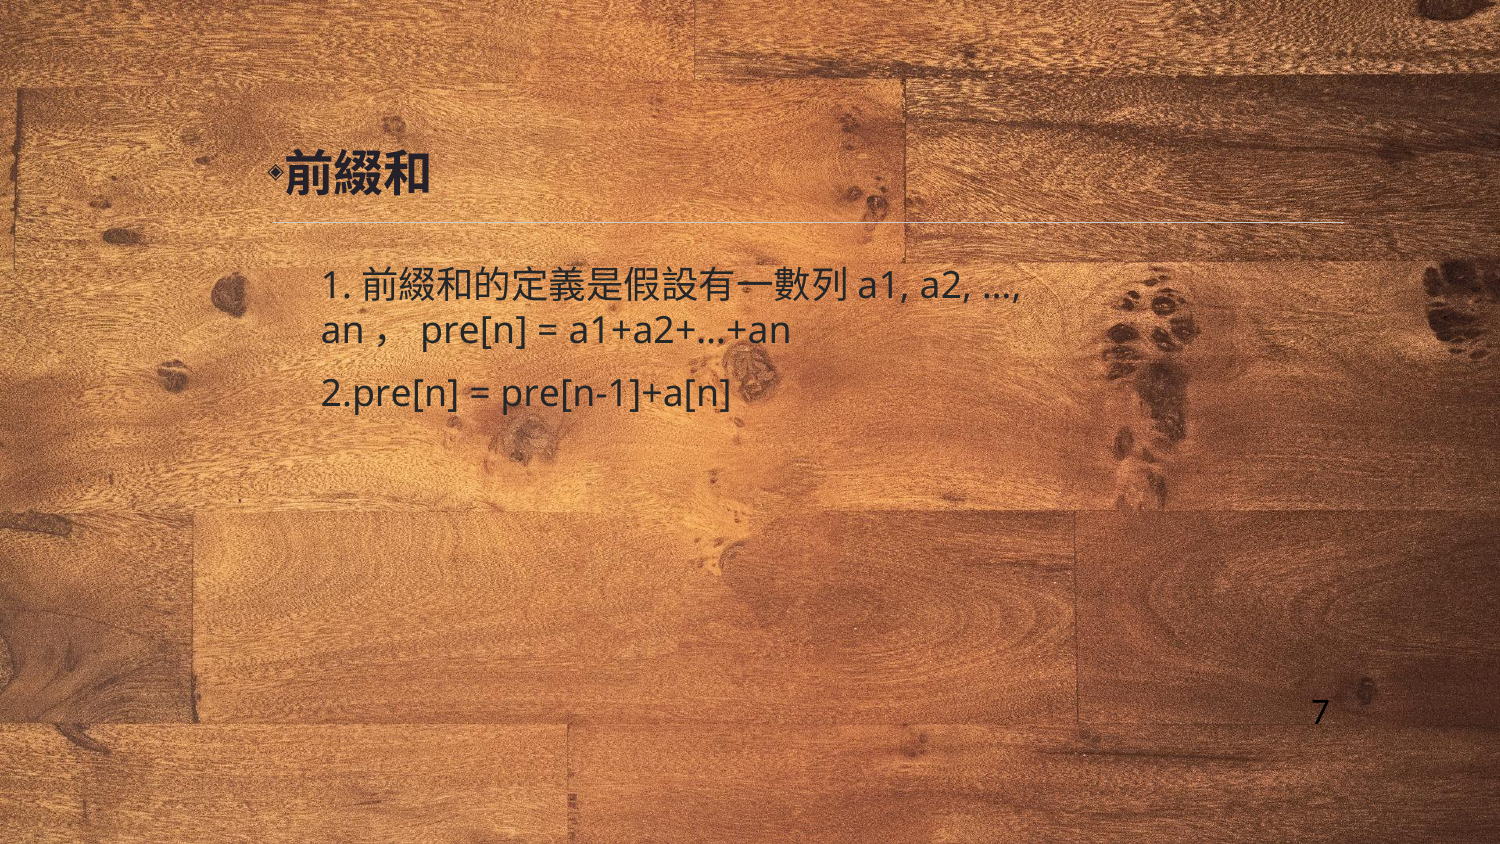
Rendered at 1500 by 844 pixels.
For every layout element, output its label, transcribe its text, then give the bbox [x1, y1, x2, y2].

list 前綴和 [252, 126, 1194, 216]
text_box 2.pre[n] = pre[n-1]+a[n] [306, 361, 1237, 421]
text_box 1.前綴和的定義是假設有一數列a1, a2, …, an，pre[n] = a1+a2+…+an [306, 253, 1237, 358]
text_box 7 [1295, 672, 1386, 737]
